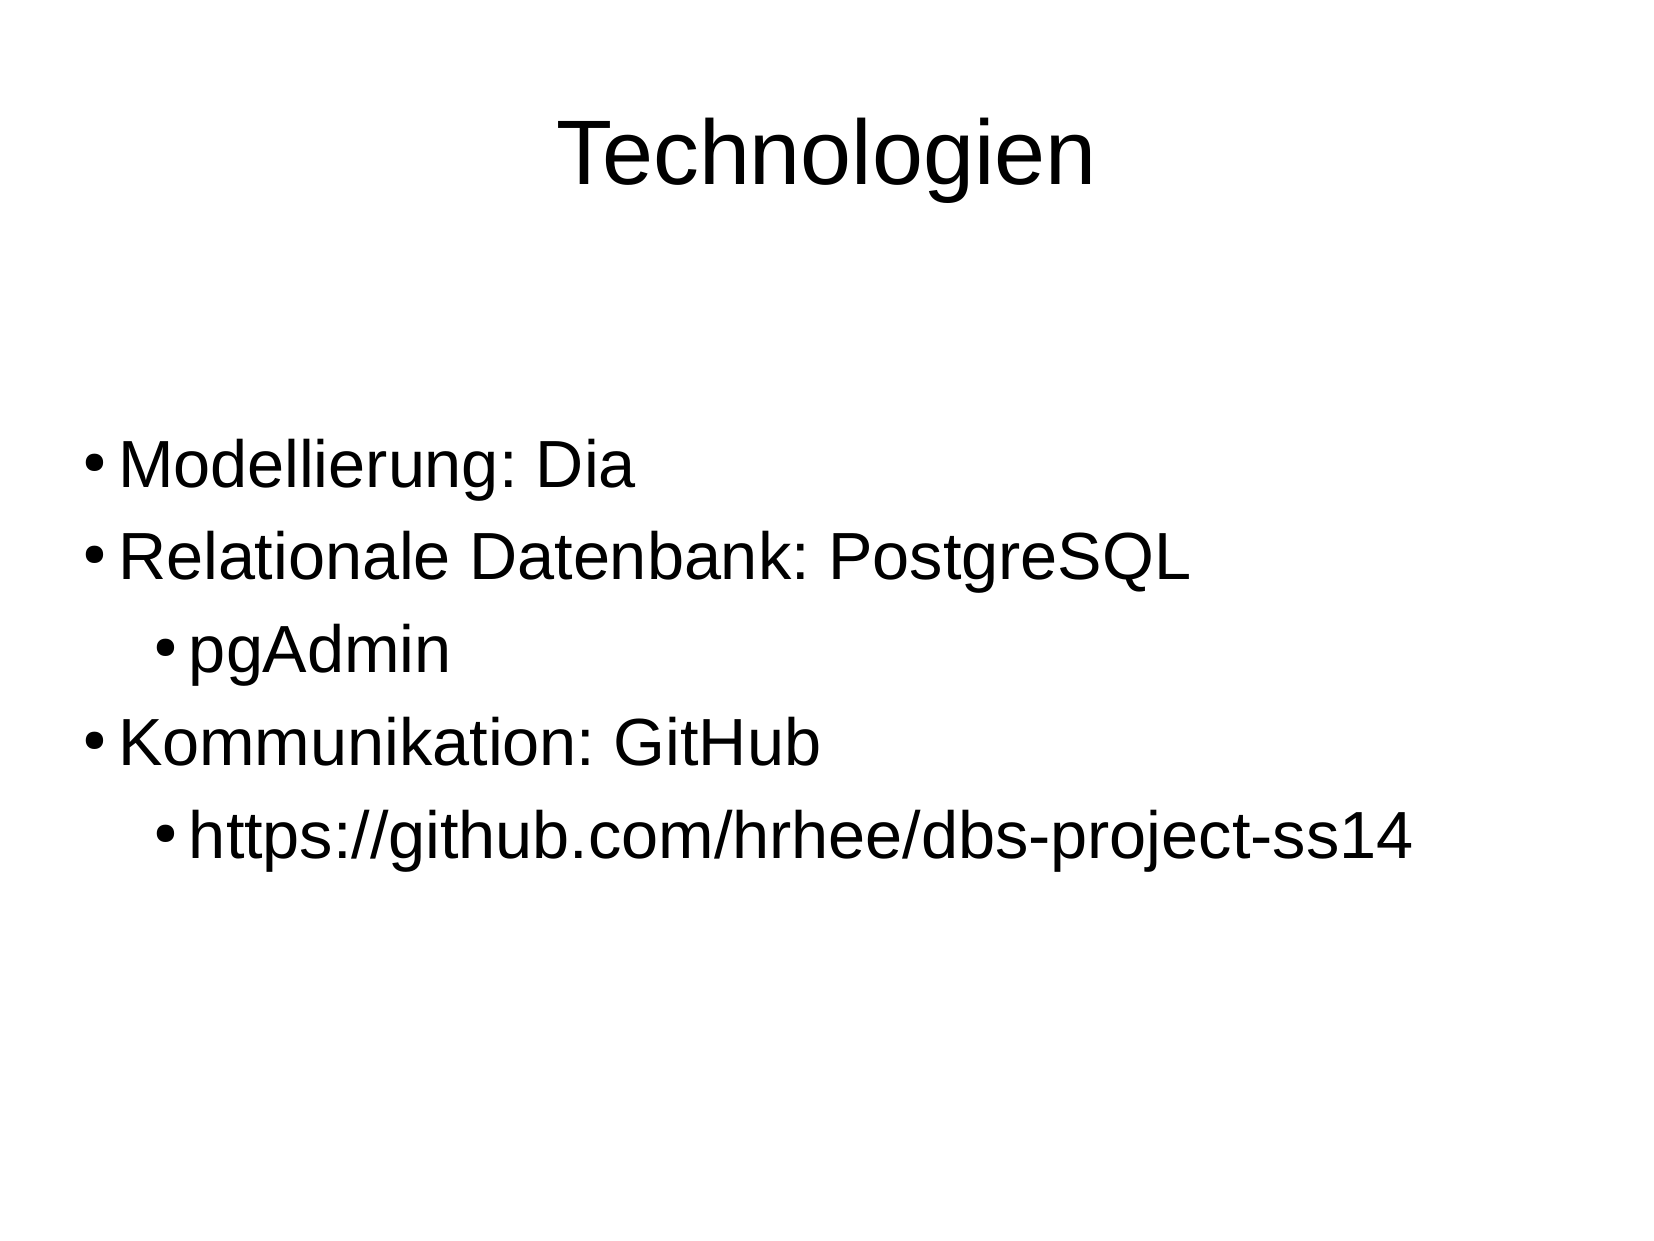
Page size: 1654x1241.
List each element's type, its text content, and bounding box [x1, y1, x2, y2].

subtitle Modellierung: Dia Relationale Datenbank: PostgreSQL pgAdmin Kommunikation: GitHub https://github.com/hrhee/dbs-project-ss14 [82, 290, 1571, 1010]
title Technologien [82, 49, 1571, 257]
